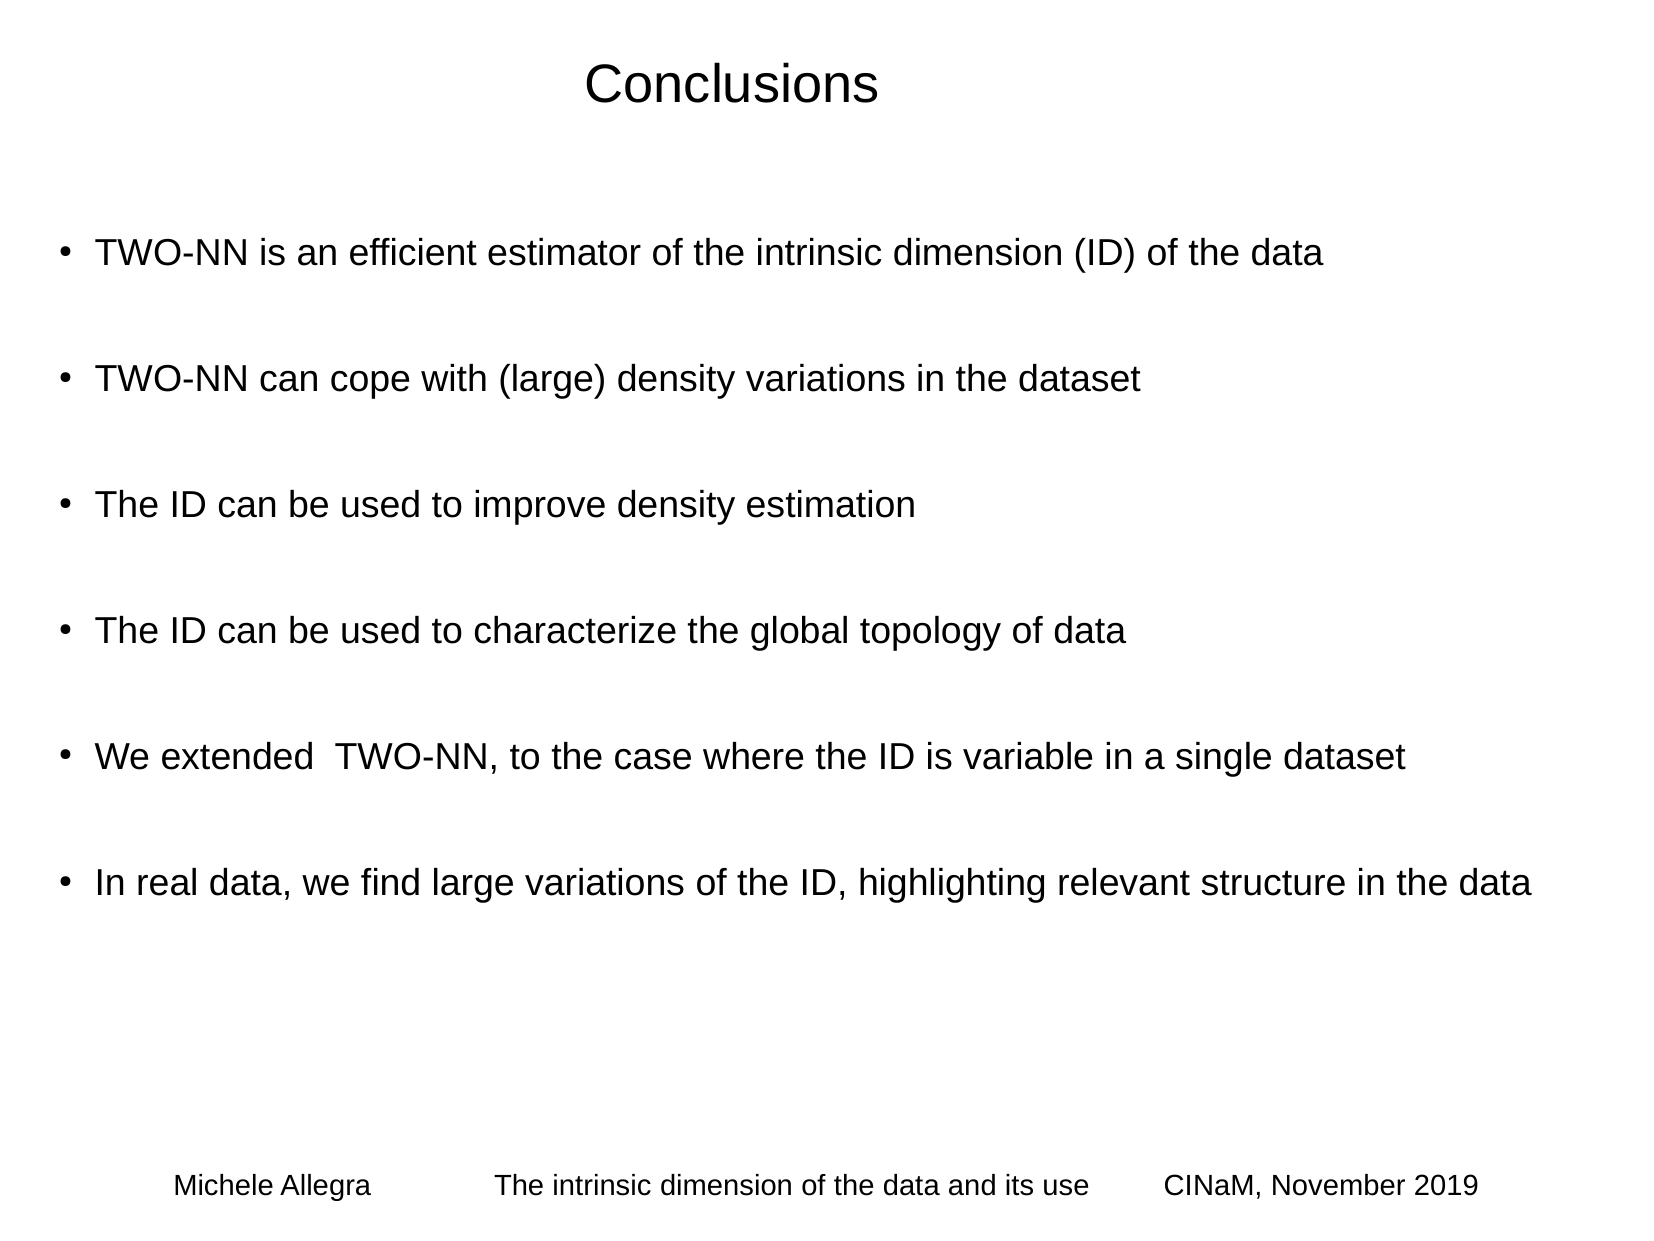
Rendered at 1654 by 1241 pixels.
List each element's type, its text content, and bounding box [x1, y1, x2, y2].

title Conclusions [106, 32, 1359, 136]
title Michele Allegra The intrinsic dimension of the data and its use CINaM, November 2019 [82, 1147, 1572, 1223]
text_box TWO-NN is an efficient estimator of the intrinsic dimension (ID) of the data TWO-NN can cope with (large) density variations in the dataset The ID can be used to improve density estimation The ID can be used to characterize the global topology of data We extended TWO-NN, to the case where the ID is variable in a single dataset In real data, we find large variations of the ID, highlighting relevant structure in the data [59, 168, 1607, 967]
